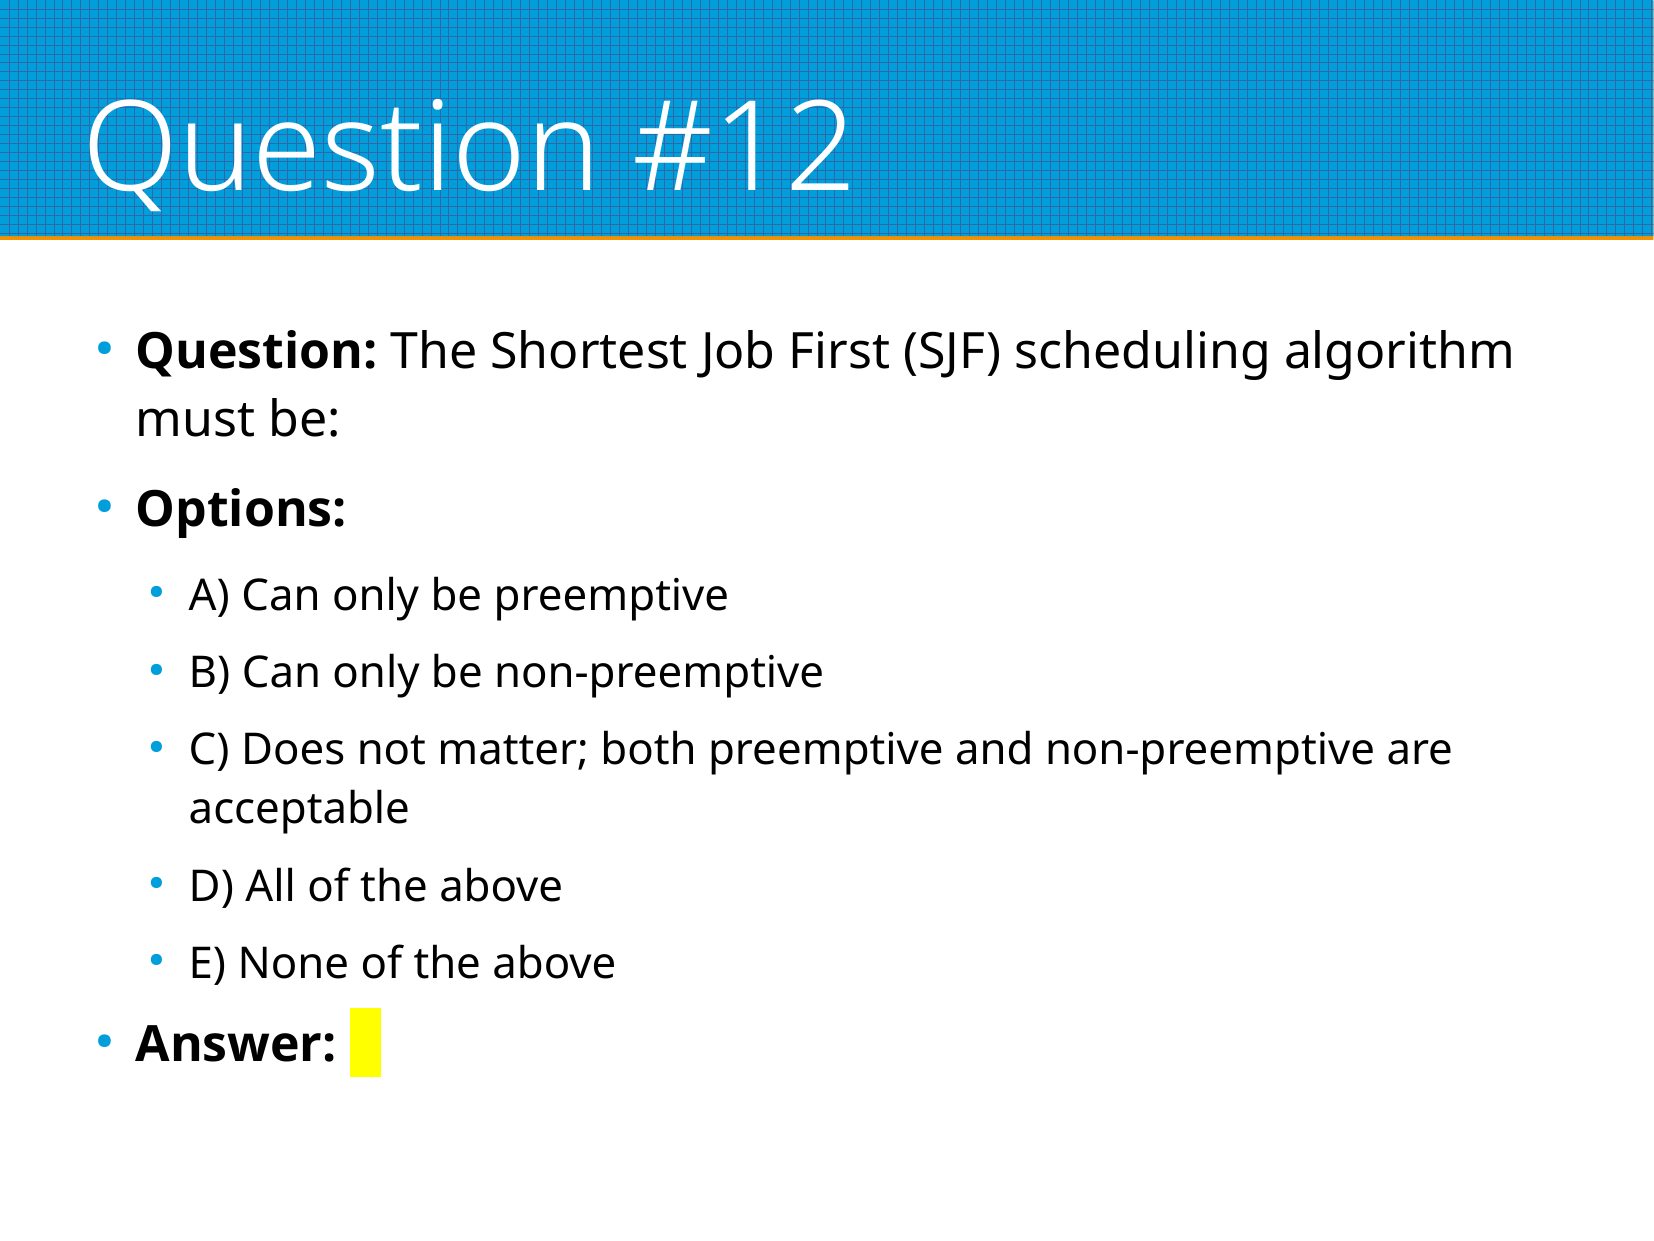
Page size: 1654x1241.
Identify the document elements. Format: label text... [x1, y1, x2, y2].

title Question #12 [82, 19, 1571, 227]
list Question: The Shortest Job First (SJF) scheduling algorithm must be: Options: A) Can only be preemptive B) Can only be non-preemptive C) Does not matter; both preemptive and non-preemptive are acceptable D) All of the above E) None of the above Answer: C [82, 314, 1563, 1081]
